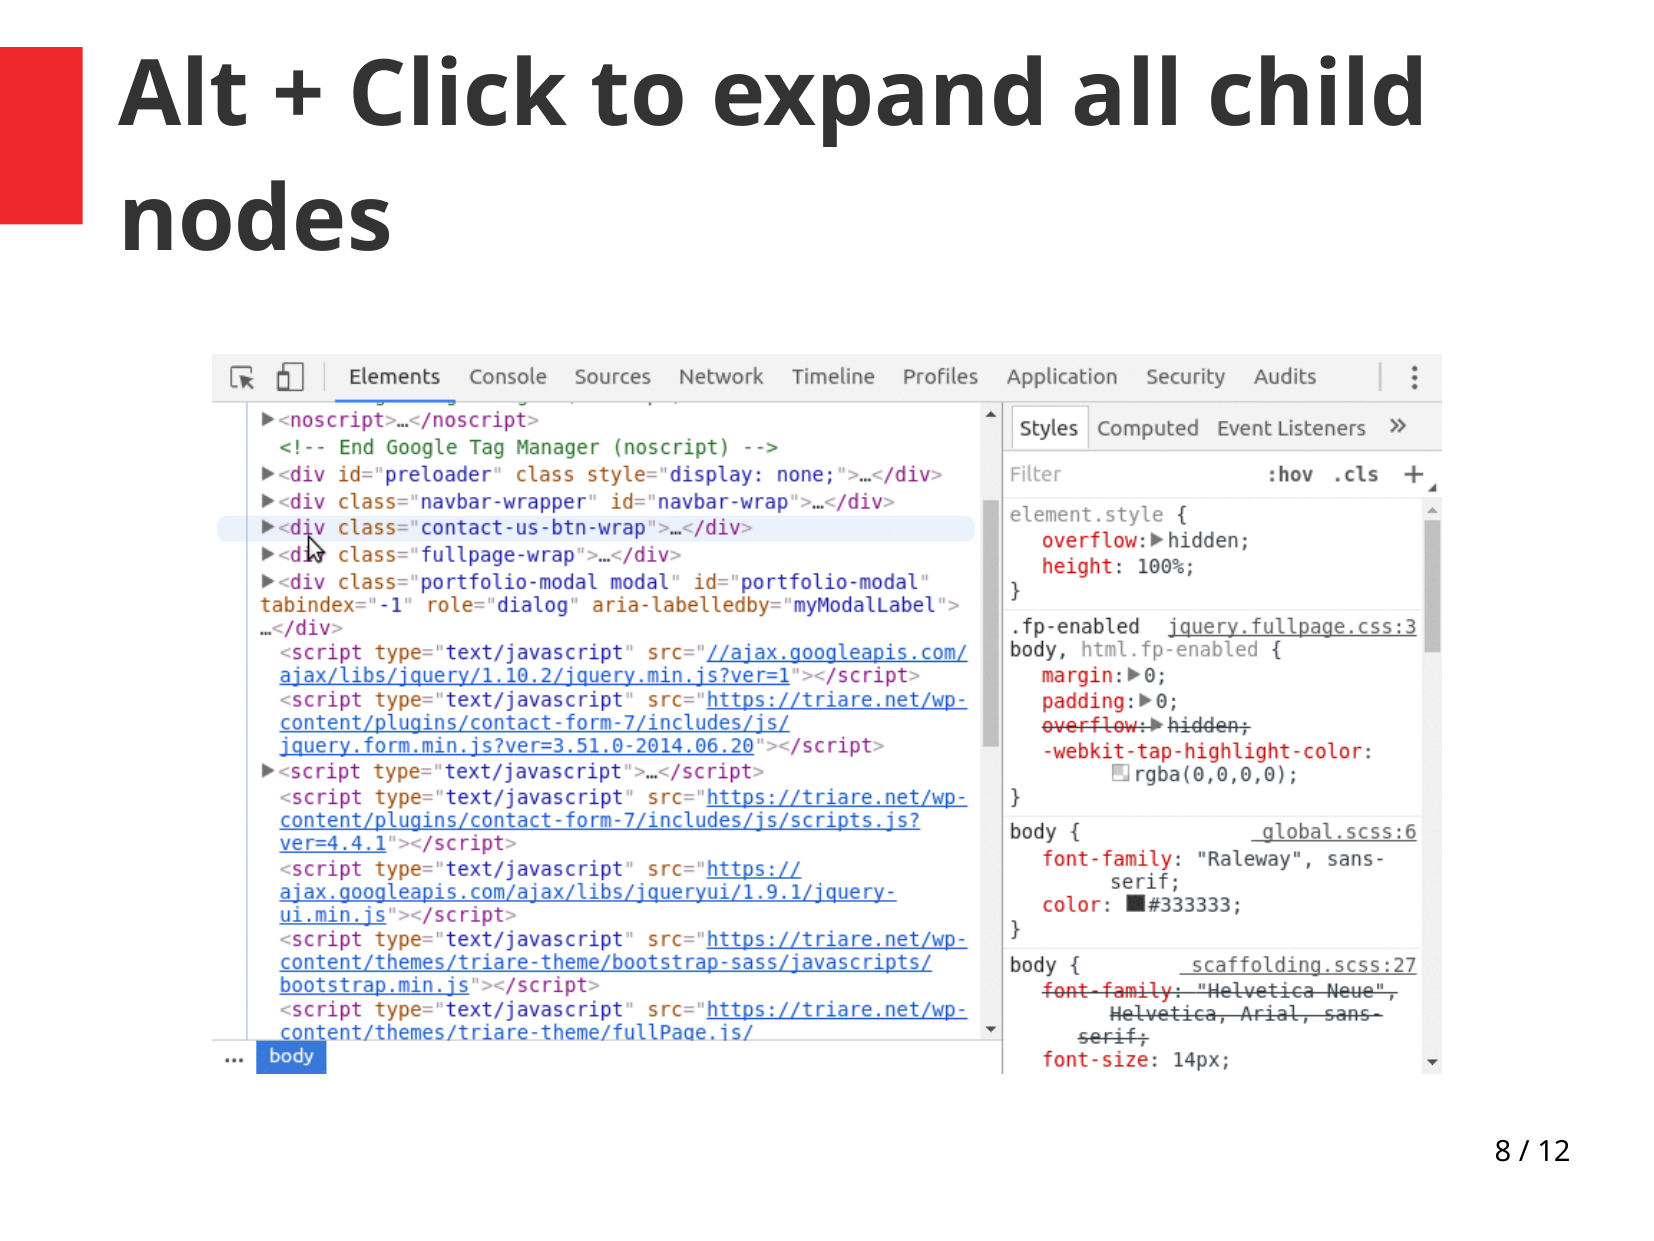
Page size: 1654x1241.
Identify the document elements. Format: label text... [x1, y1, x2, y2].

picture [212, 354, 1442, 1074]
title Alt + Click to expand all child nodes [118, 45, 1571, 260]
